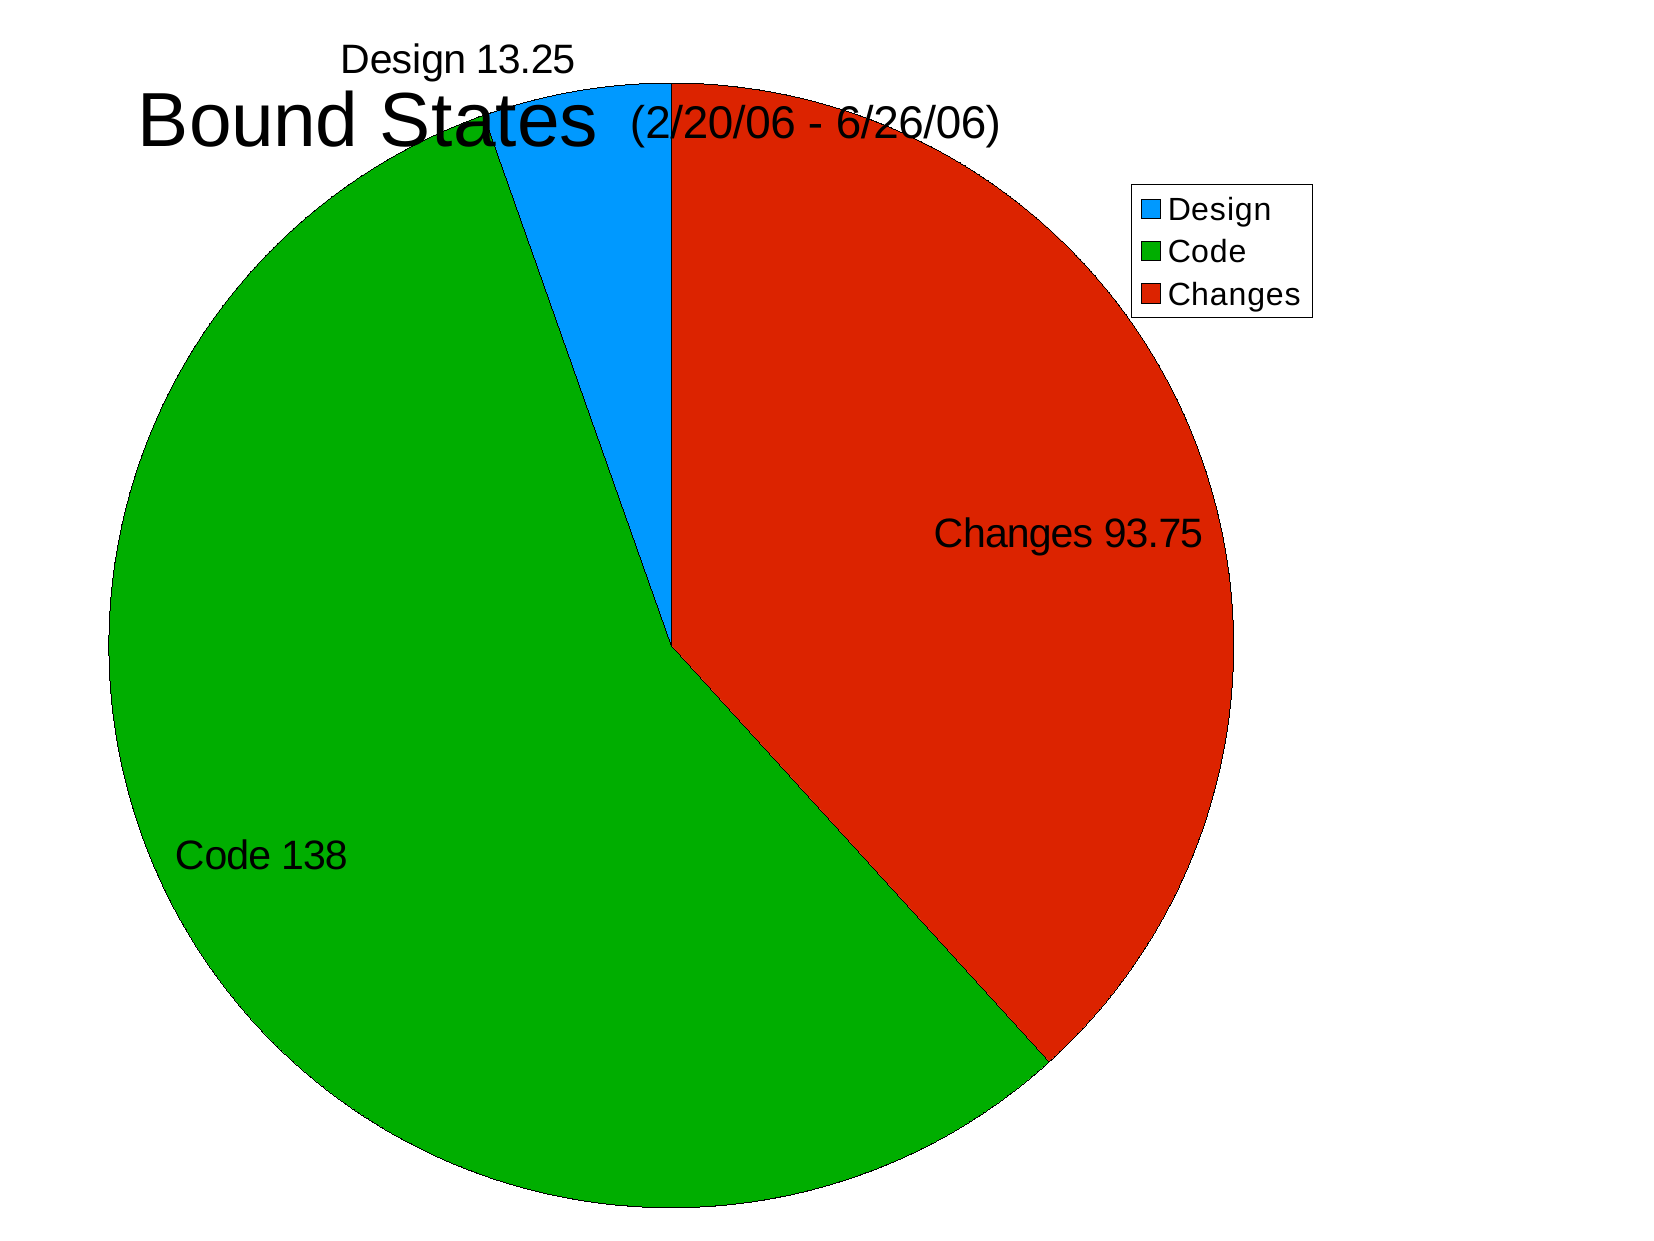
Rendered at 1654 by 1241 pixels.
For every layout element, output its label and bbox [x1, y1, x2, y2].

chart [26, 31, 1635, 1208]
